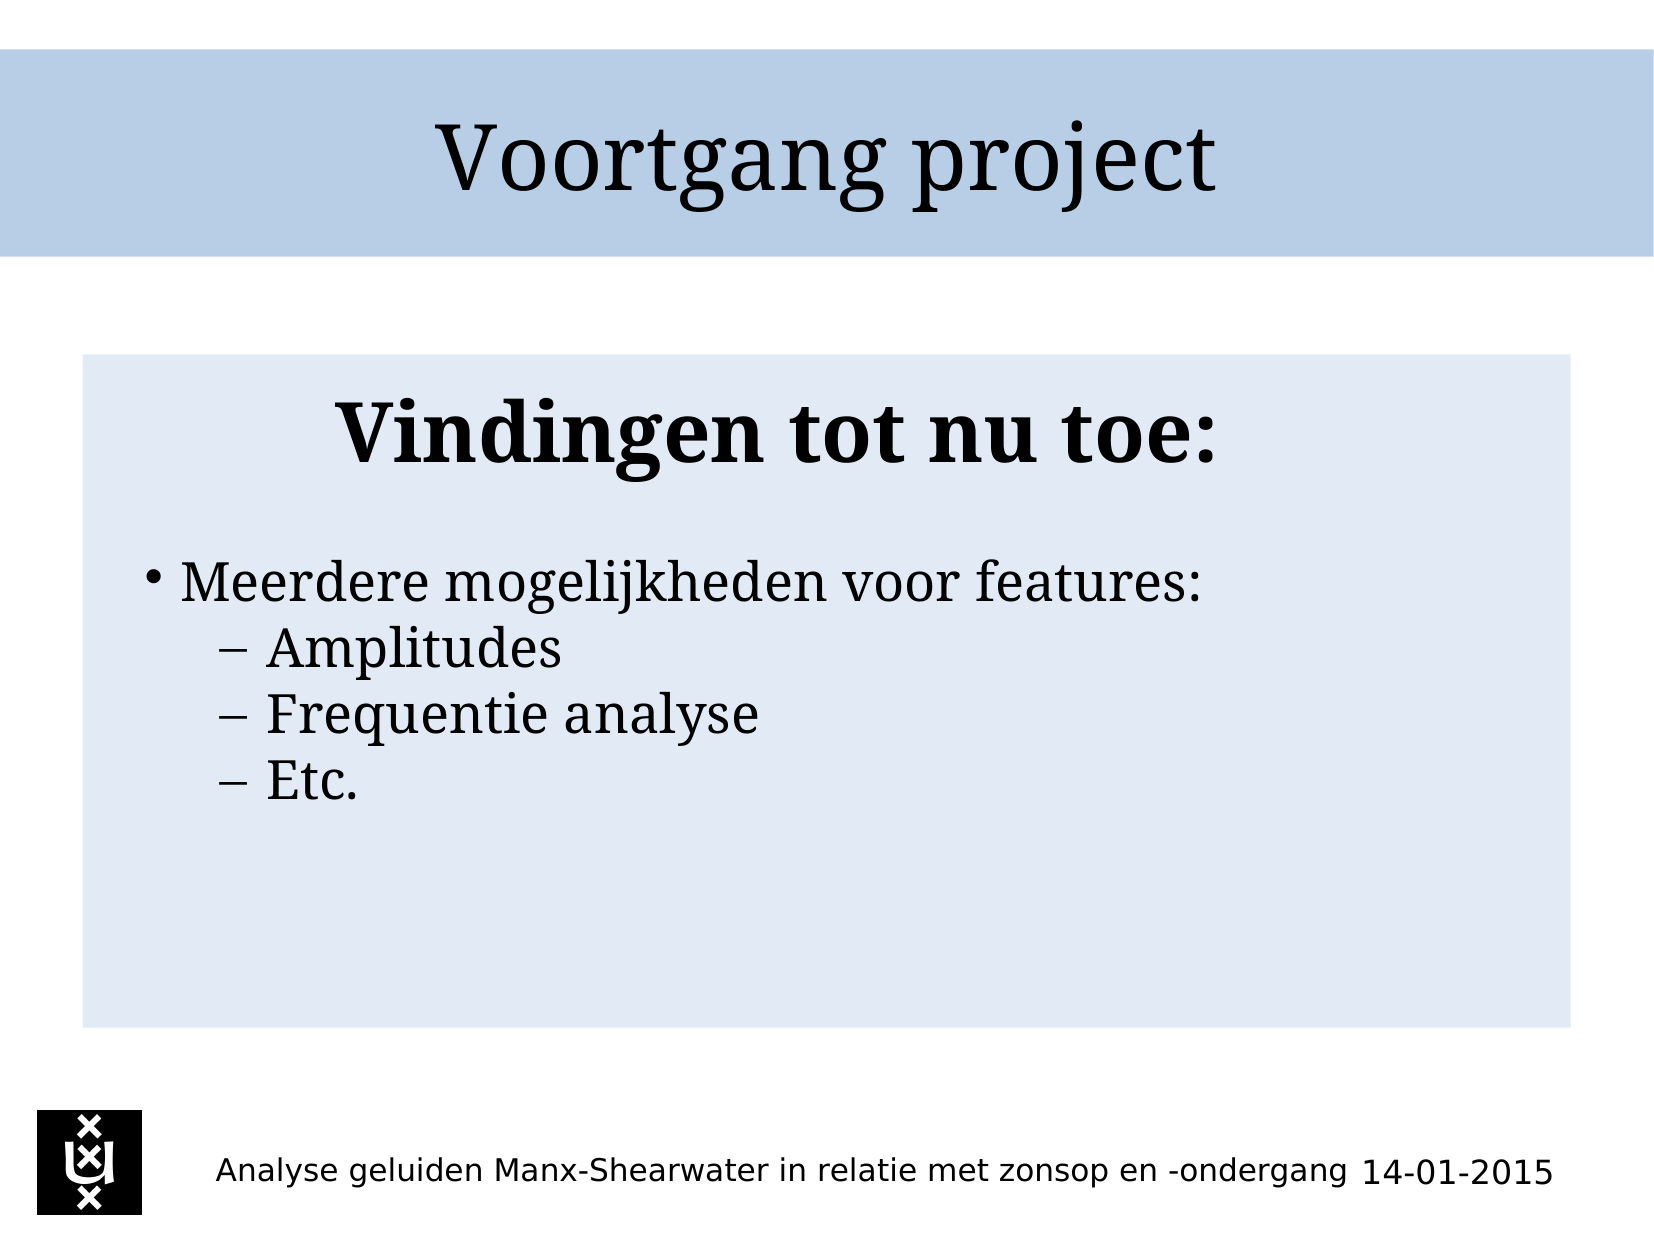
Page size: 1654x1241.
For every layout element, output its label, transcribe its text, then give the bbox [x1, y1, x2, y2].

text_box 14-01-2015 [1489, 1145, 1571, 1199]
text_box [82, 354, 1571, 1028]
title Voortgang project [0, 49, 1654, 257]
picture [37, 1110, 129, 1215]
text_box Vindingen tot nu toe: Meerdere mogelijkheden voor features: Amplitudes Frequentie analyse Etc. [129, 370, 1489, 1241]
